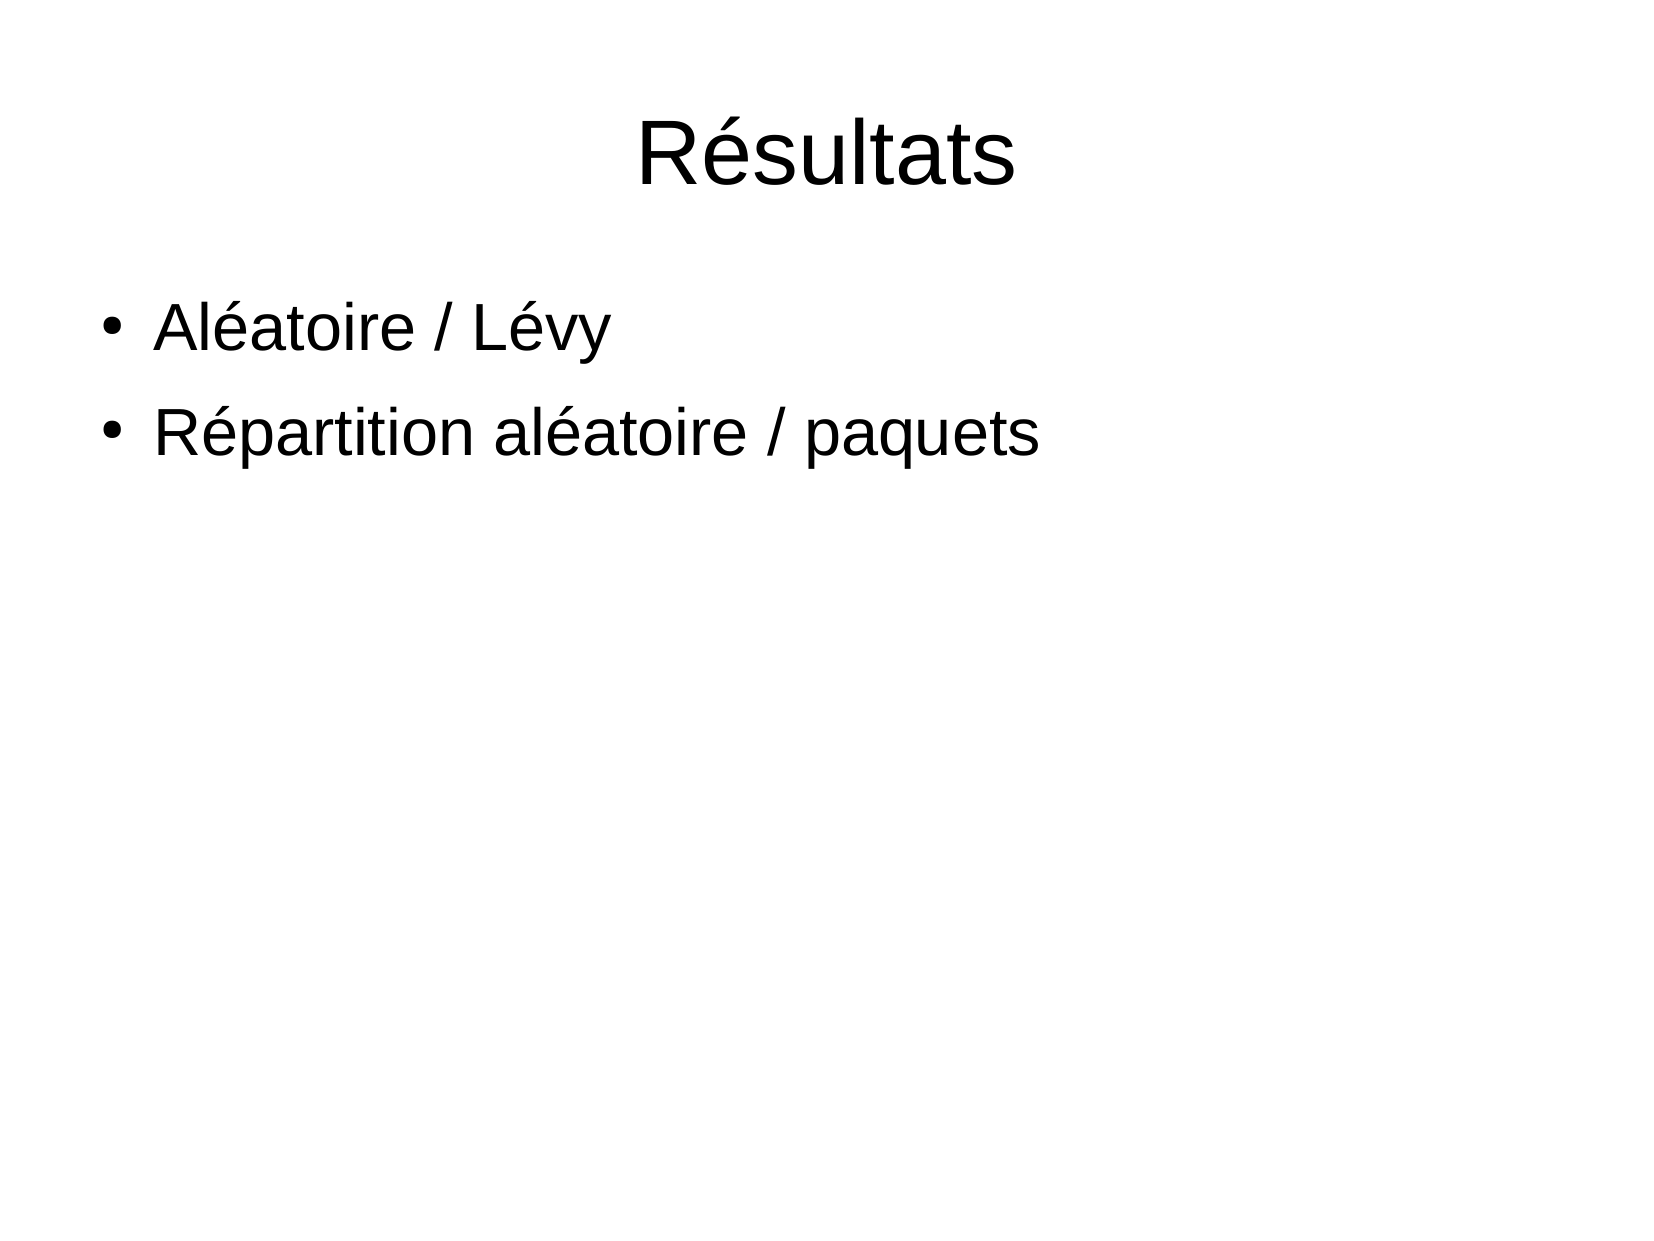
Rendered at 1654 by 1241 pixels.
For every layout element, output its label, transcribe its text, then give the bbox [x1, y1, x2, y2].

title Résultats [82, 49, 1571, 257]
list Aléatoire / Lévy Répartition aléatoire / paquets [82, 290, 1571, 1010]
